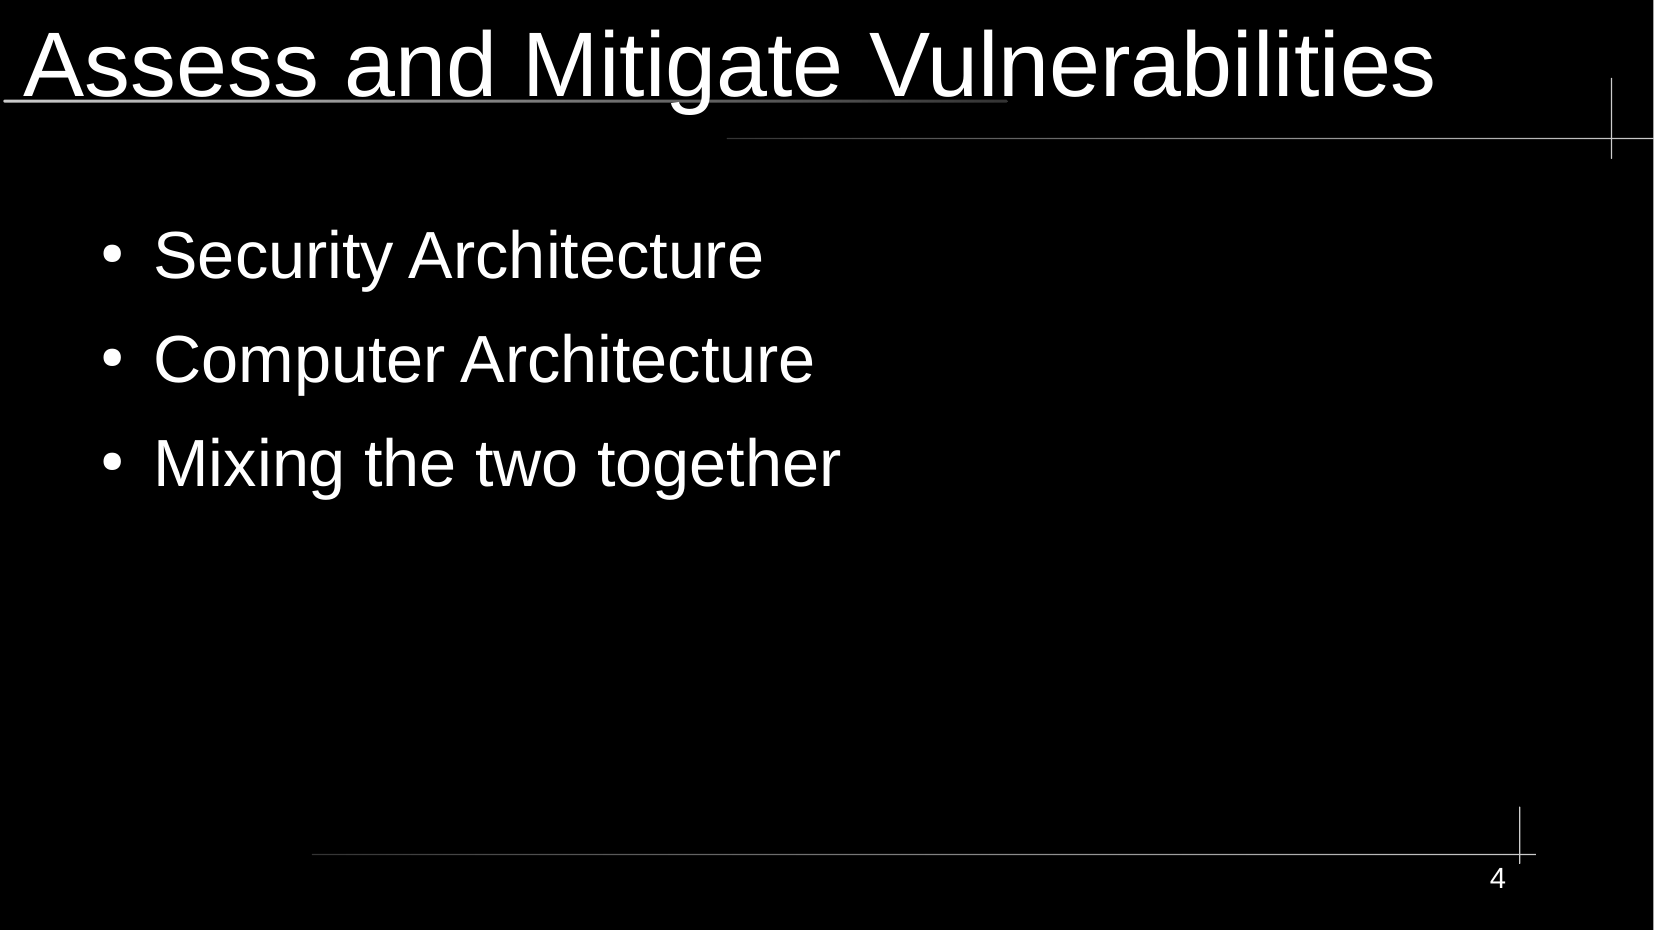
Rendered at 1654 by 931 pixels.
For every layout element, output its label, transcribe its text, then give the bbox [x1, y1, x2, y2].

title Assess and Mitigate Vulnerabilities [23, 11, 1589, 119]
list Security Architecture Computer Architecture Mixing the two together [82, 217, 1571, 851]
